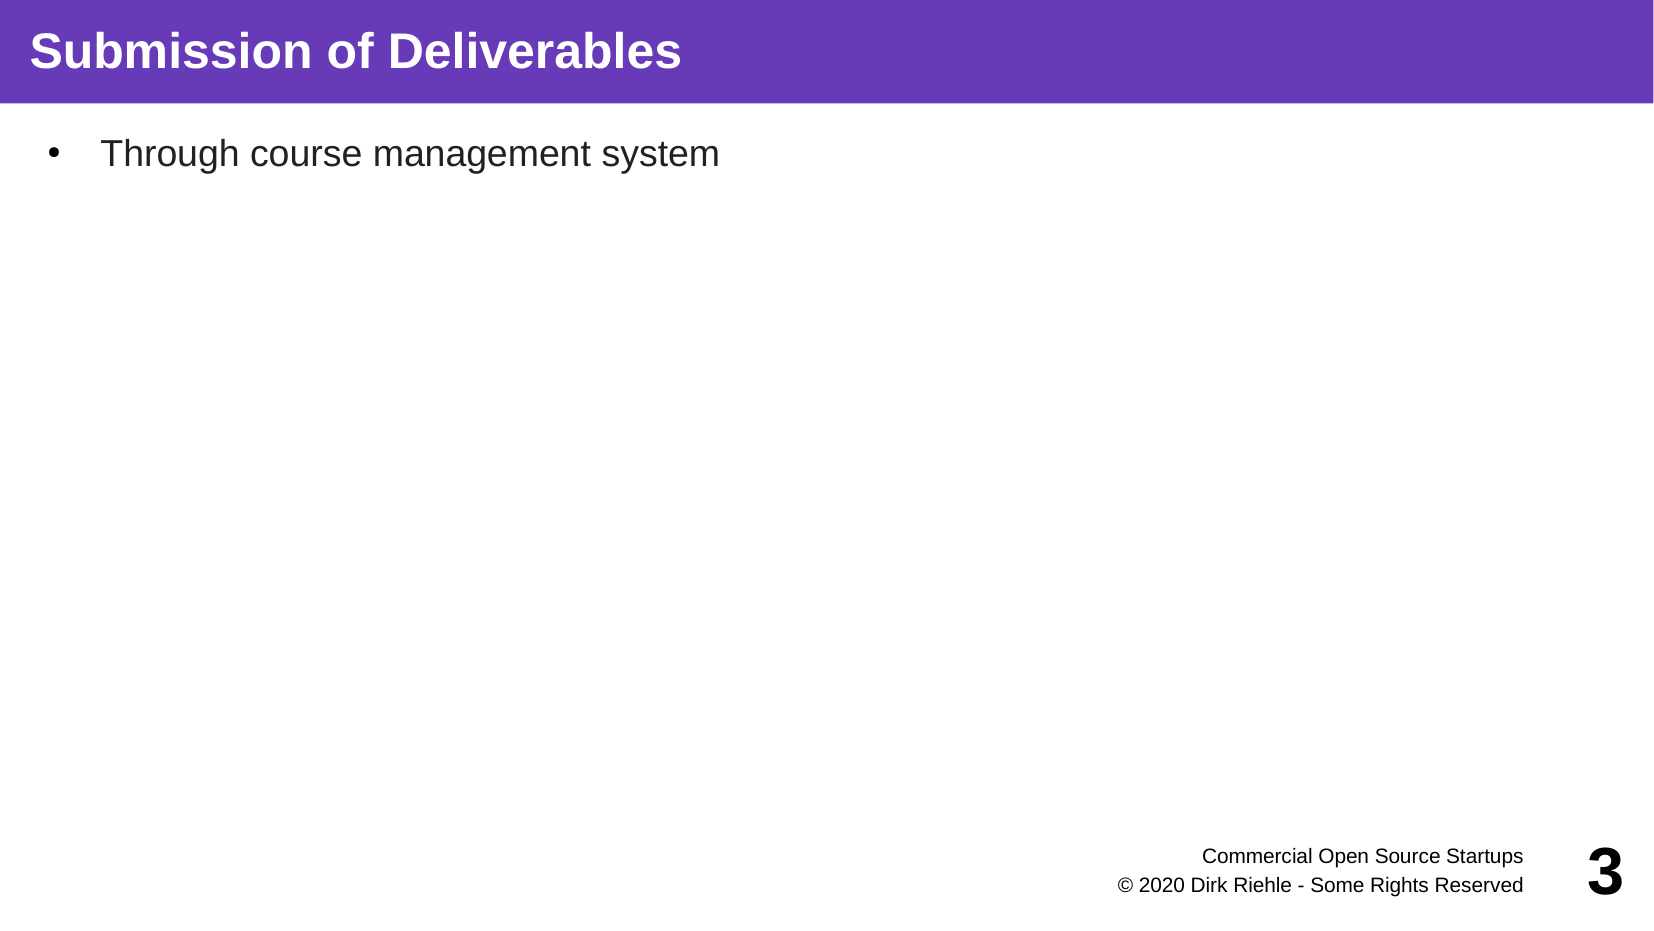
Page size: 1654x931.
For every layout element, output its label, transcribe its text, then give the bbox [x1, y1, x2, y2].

list Through course management system [29, 132, 1625, 813]
title Submission of Deliverables [0, 0, 1654, 104]
